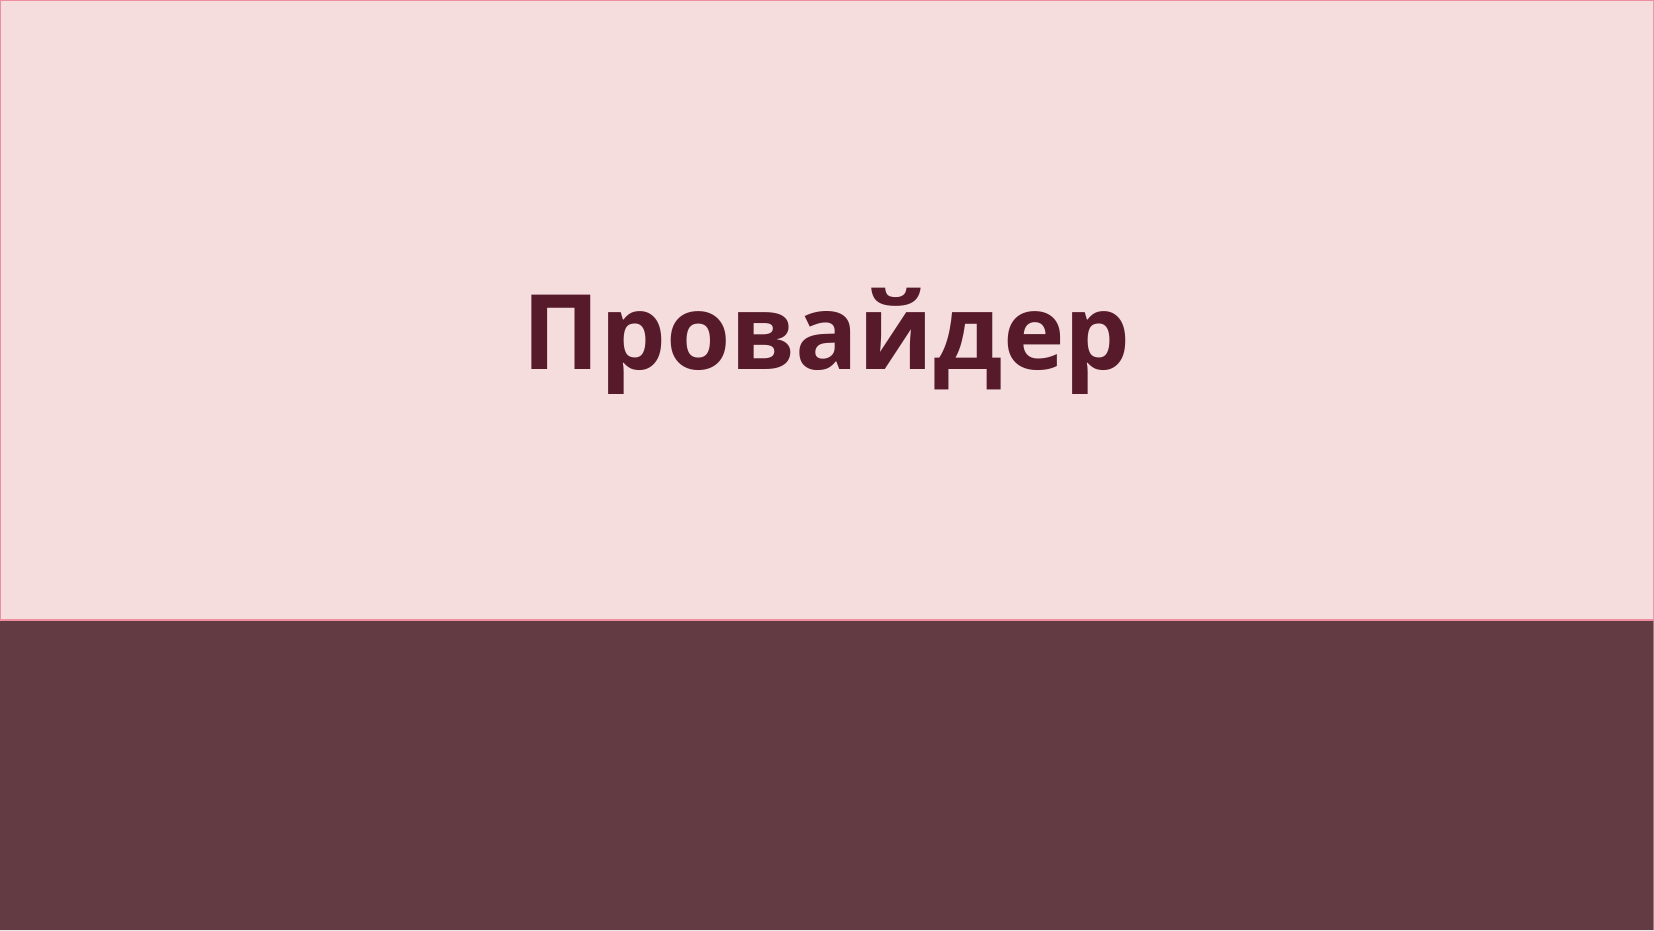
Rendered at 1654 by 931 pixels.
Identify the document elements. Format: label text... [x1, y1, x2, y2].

title Провайдер [59, 202, 1595, 391]
